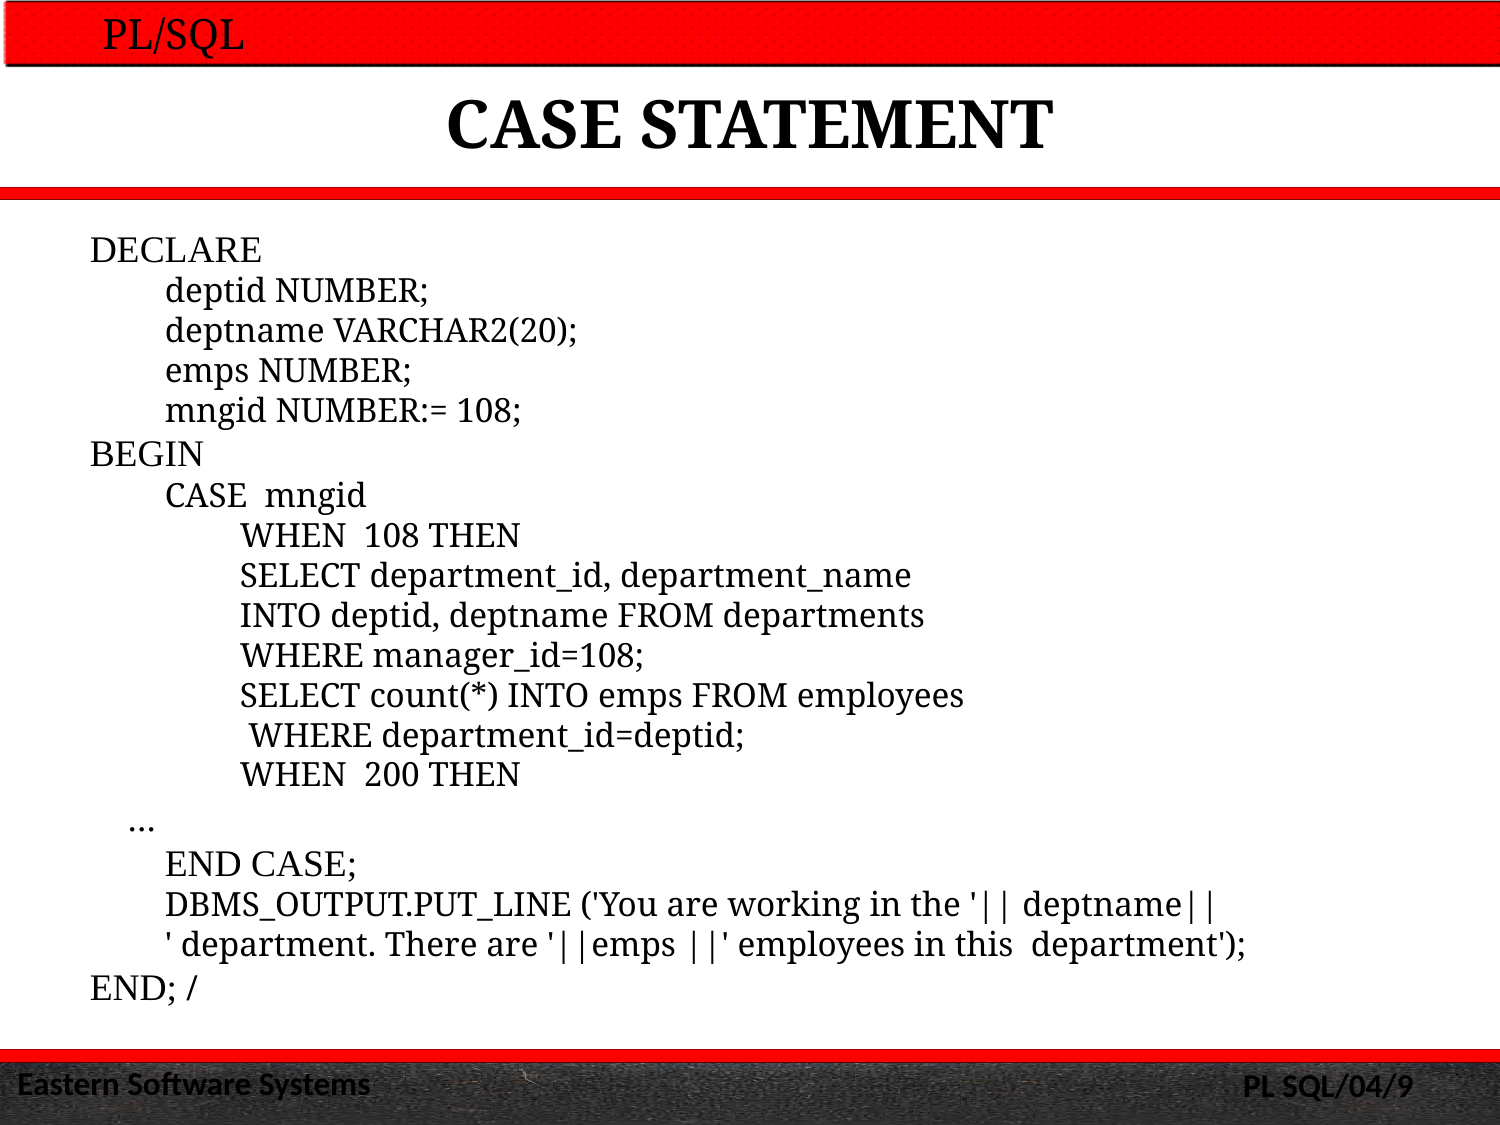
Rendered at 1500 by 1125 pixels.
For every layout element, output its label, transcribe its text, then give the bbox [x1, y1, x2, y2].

text_box CASE STATEMENT [0, 74, 1500, 170]
picture [0, 187, 1500, 200]
picture [0, 1049, 1500, 1125]
text_box Eastern Software Systems [2, 1054, 394, 1110]
text_box DECLARE deptid NUMBER; deptname VARCHAR2(20); emps NUMBER; mngid NUMBER:= 108; BEGIN CASE mngid WHEN 108 THEN SELECT department_id, department_name INTO deptid, deptname FROM departments WHERE manager_id=108; SELECT count(*) INTO emps FROM employees WHERE department_id=deptid; WHEN 200 THEN ... END CASE; DBMS_OUTPUT.PUT_LINE ('You are working in the '|| deptname|| ' department. There are '||emps ||' employees in this department'); END; / [74, 217, 1425, 1016]
text_box PL SQL/04/9 [379, 1056, 1500, 1125]
picture [0, 0, 1500, 69]
text_box PL/SQL [87, 0, 288, 65]
